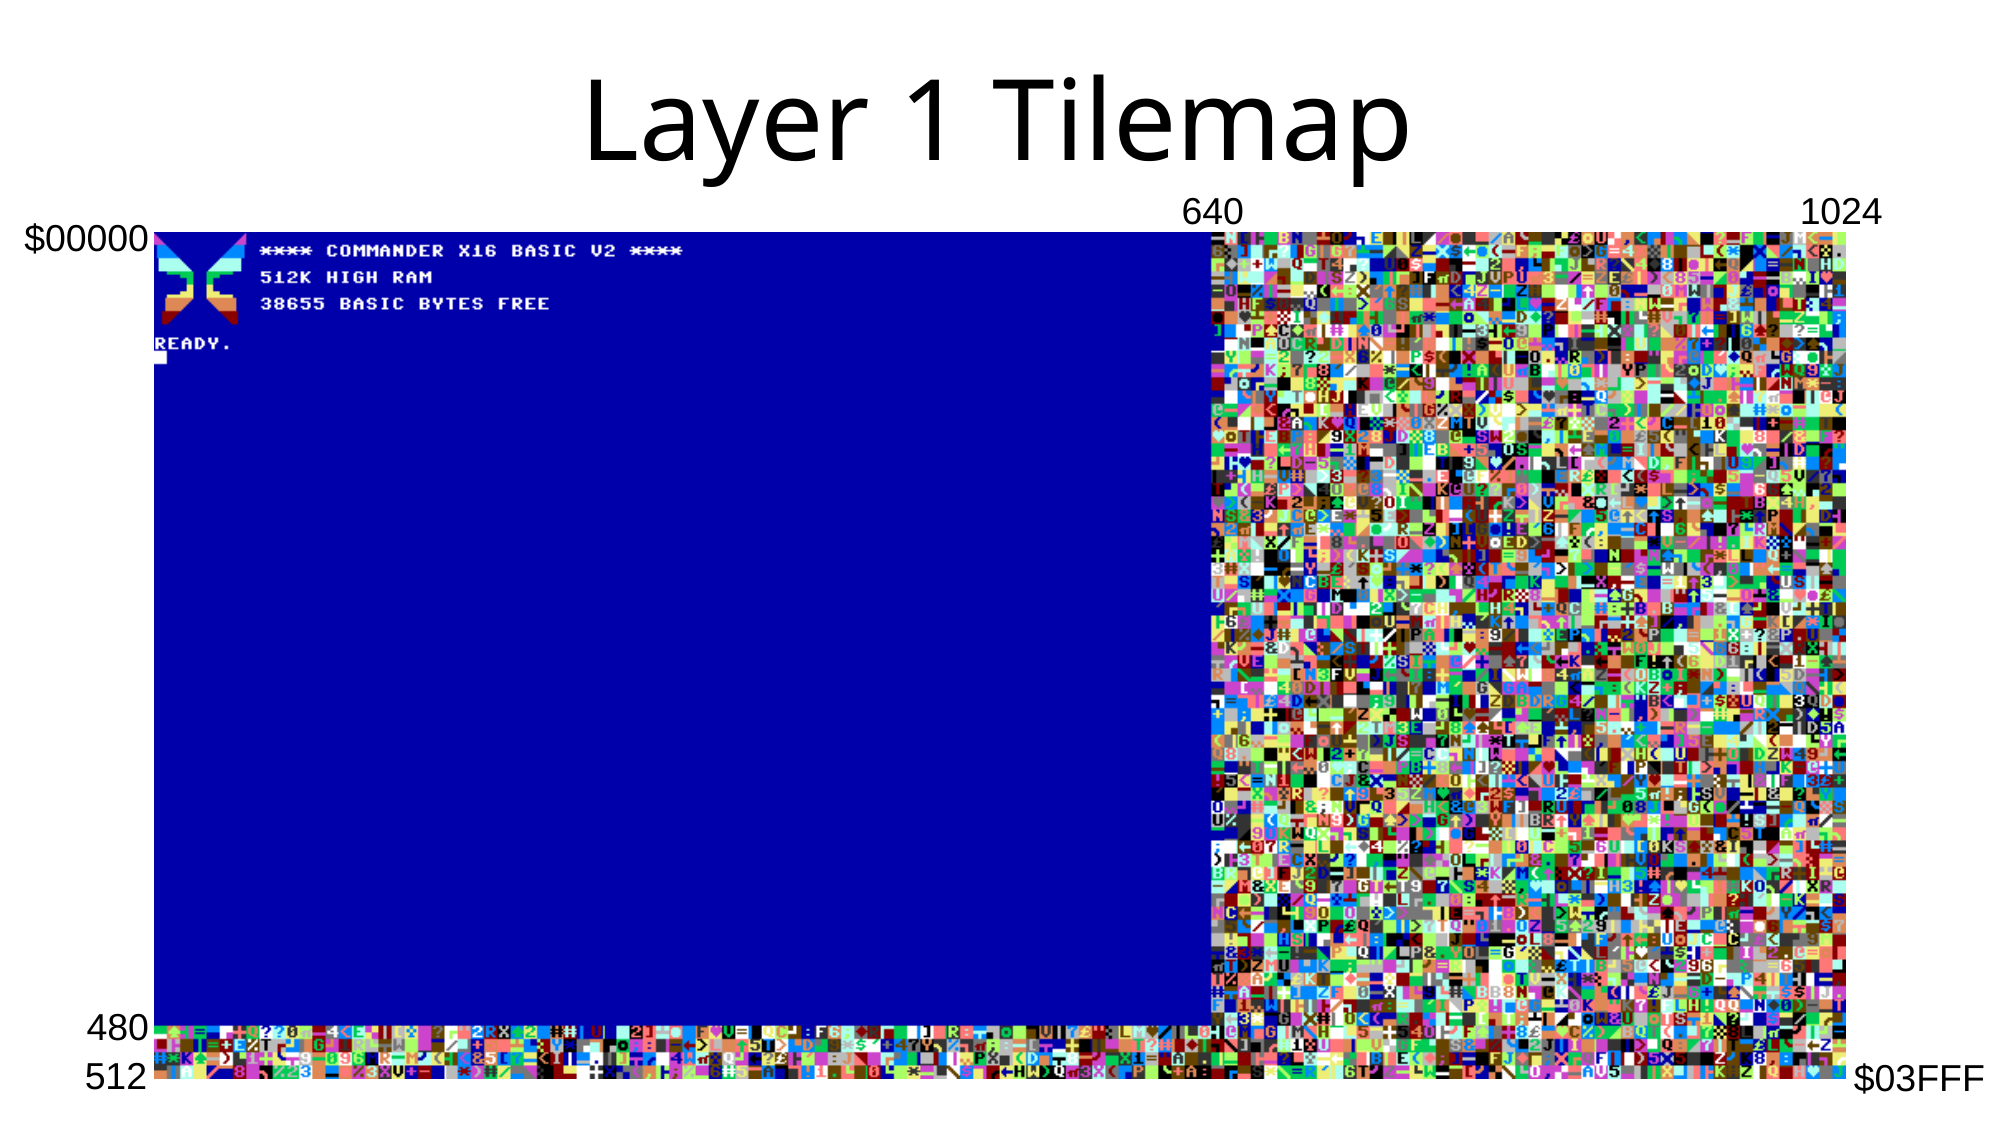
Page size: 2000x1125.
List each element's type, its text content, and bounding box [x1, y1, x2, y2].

title Layer 1 Tilemap [135, 45, 1861, 203]
text_box 480 [71, 999, 164, 1056]
text_box 1024 [1785, 183, 1898, 240]
text_box $00000 [9, 210, 164, 267]
text_box $03FFF [1839, 1050, 2000, 1107]
text_box 512 [70, 1047, 162, 1105]
text_box 640 [1166, 183, 1259, 241]
picture [154, 232, 1846, 1079]
